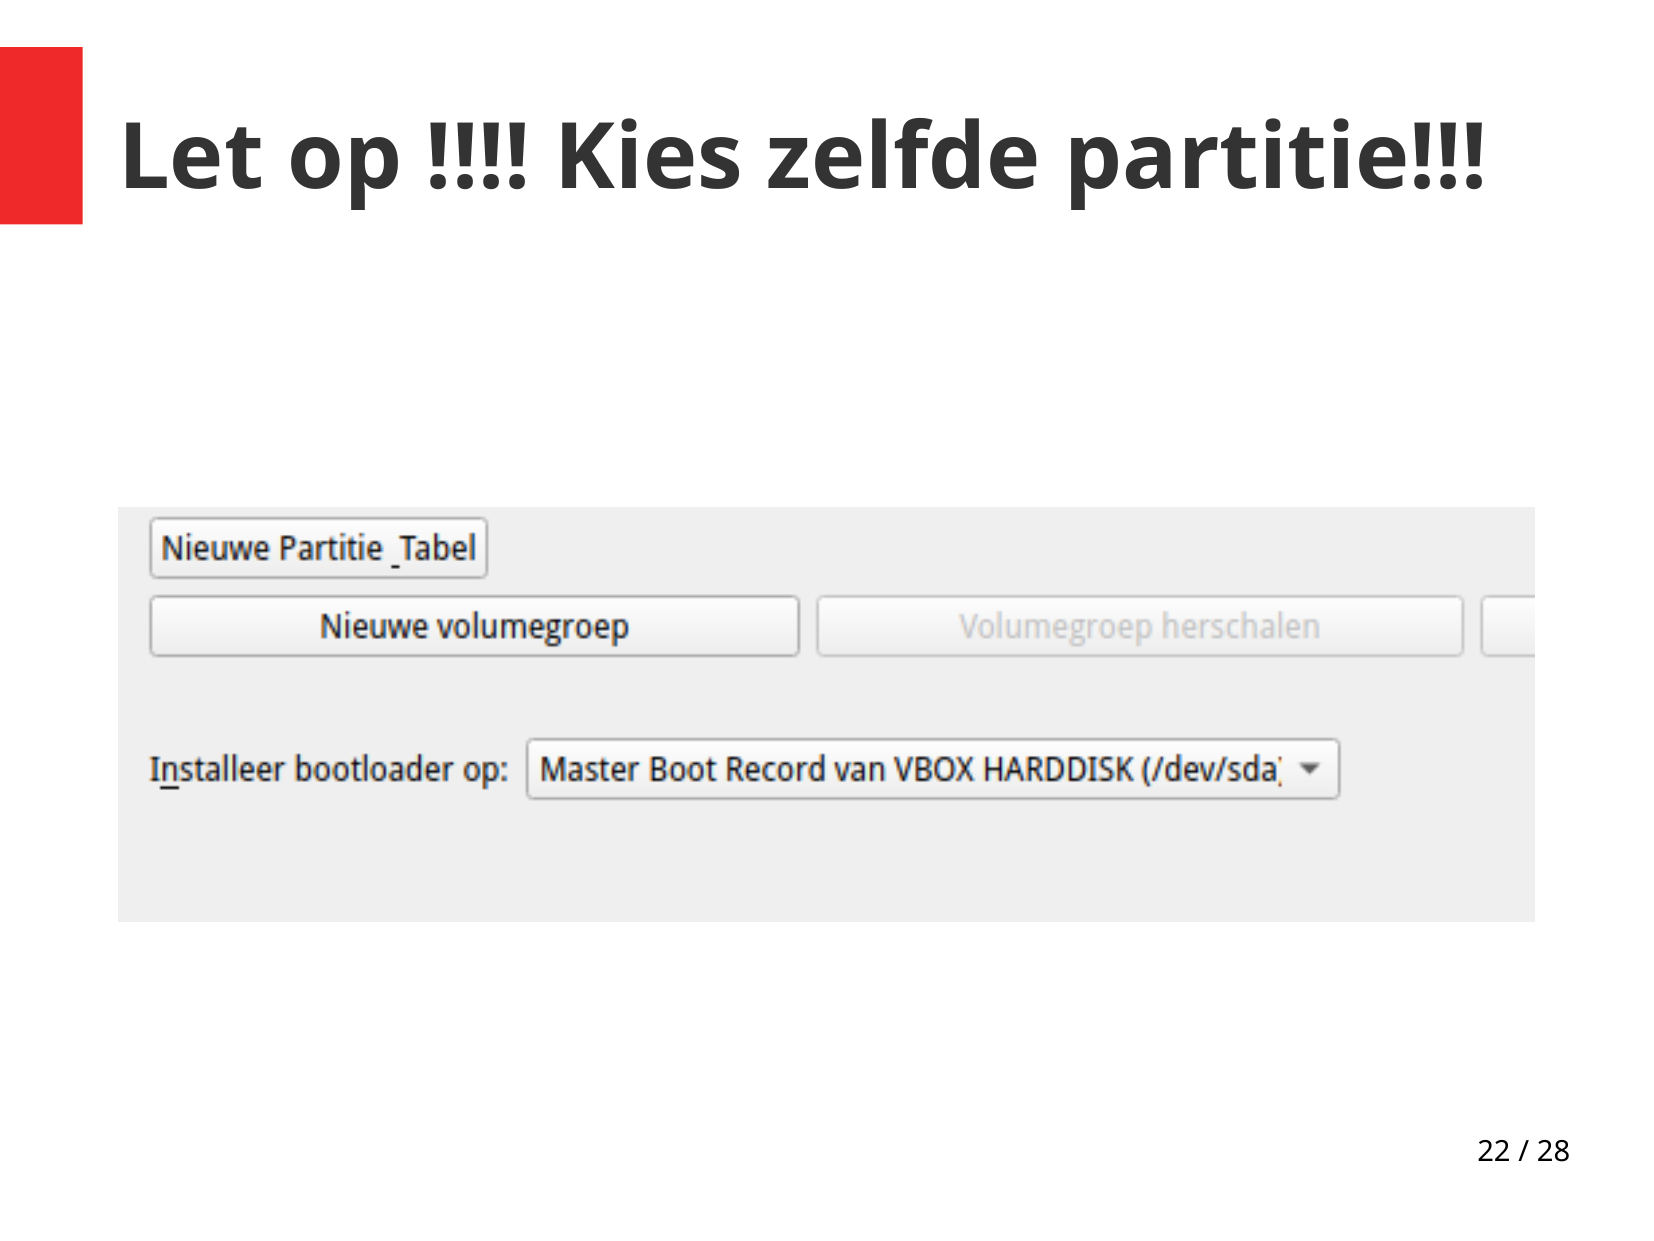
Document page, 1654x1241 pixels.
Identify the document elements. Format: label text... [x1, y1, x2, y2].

picture [118, 507, 1535, 922]
title Let op !!!! Kies zelfde partitie!!! [118, 49, 1571, 257]
